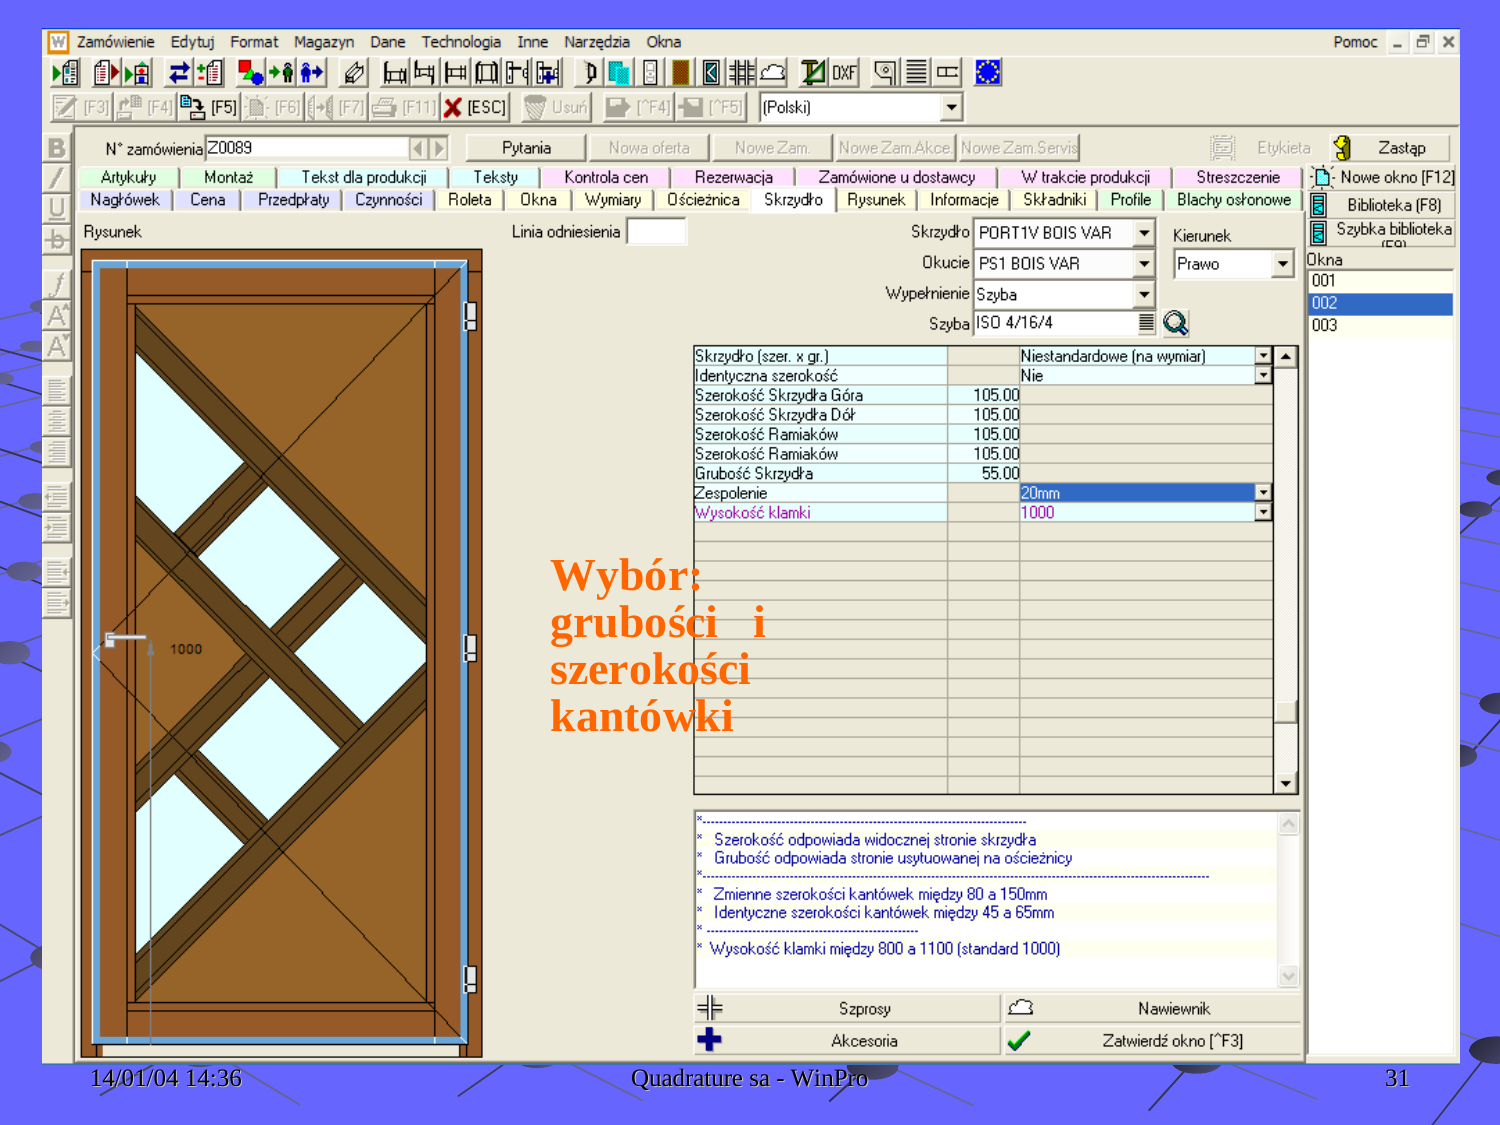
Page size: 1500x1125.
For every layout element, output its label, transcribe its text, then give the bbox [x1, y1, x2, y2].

picture [42, 28, 1460, 1065]
text_box Wybór: grubości i szerokości kantówki [550, 552, 797, 742]
